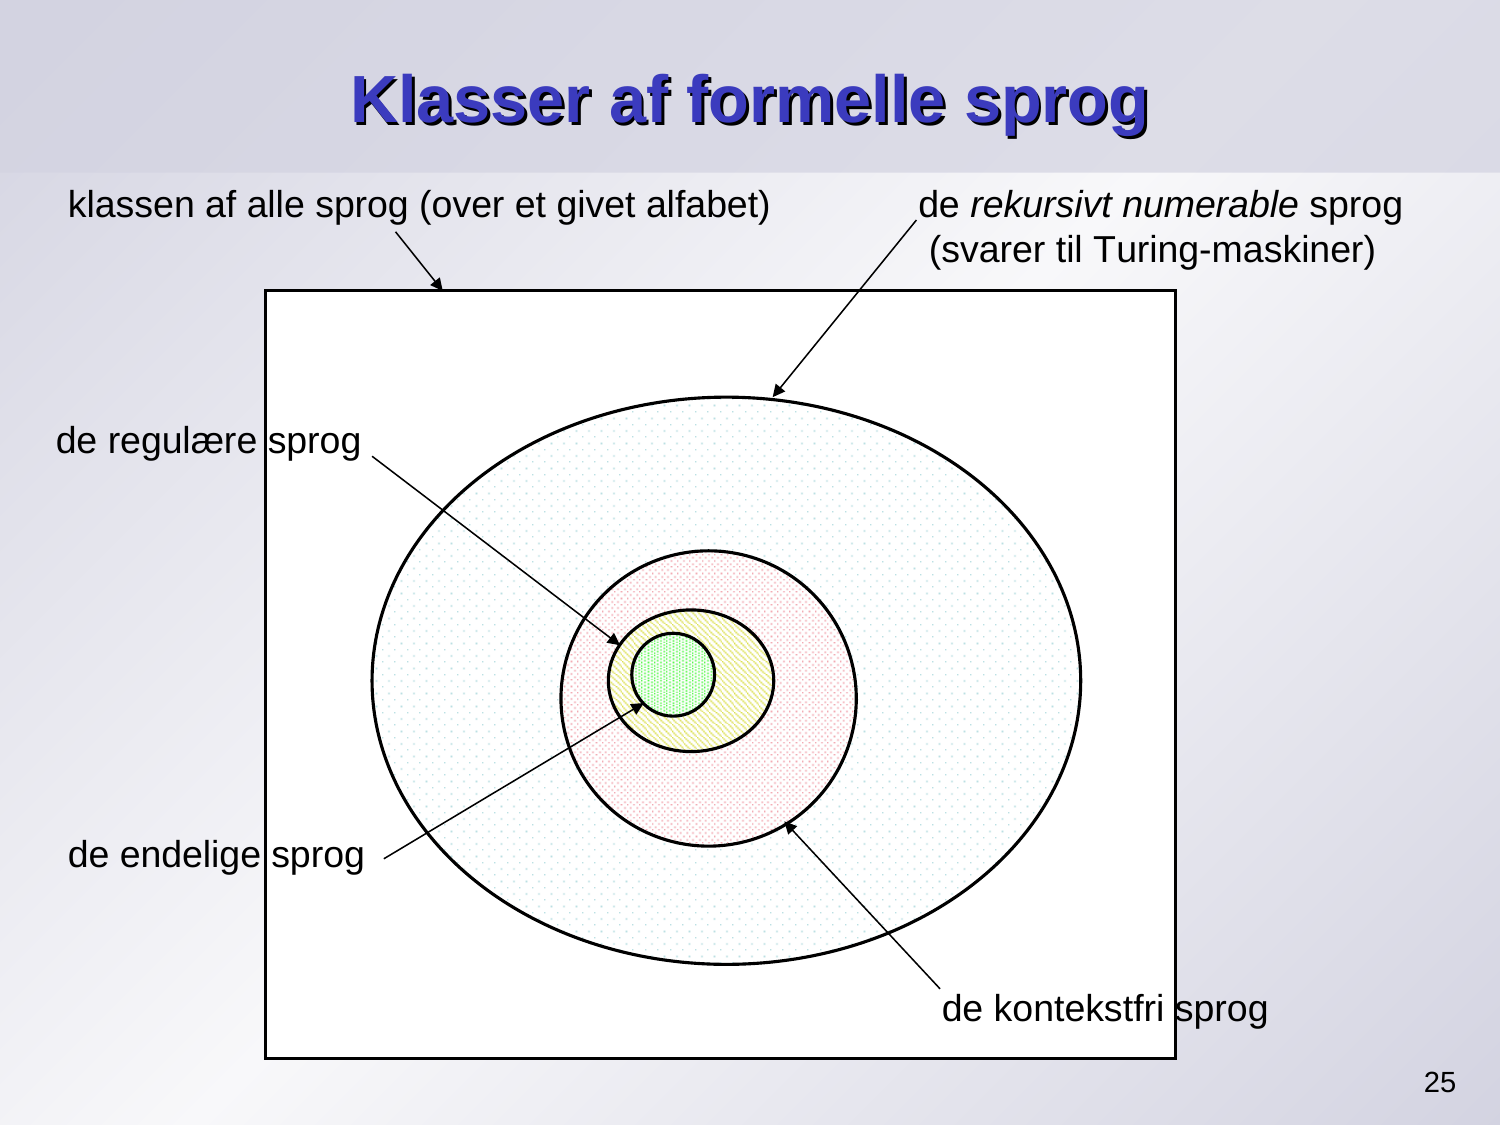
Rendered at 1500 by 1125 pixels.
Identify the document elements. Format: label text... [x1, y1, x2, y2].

text_box klassen af alle sprog (over et givet alfabet) [53, 172, 787, 234]
text_box de rekursivt numerable sprog (svarer til Turing-maskiner) [903, 172, 1418, 279]
text_box de kontekstfri sprog [927, 976, 1284, 1037]
text_box [265, 290, 1176, 1059]
text_box de regulære sprog [41, 408, 377, 470]
title Klasser af formelle sprog [75, 24, 1426, 174]
text_box de endelige sprog [53, 822, 380, 883]
